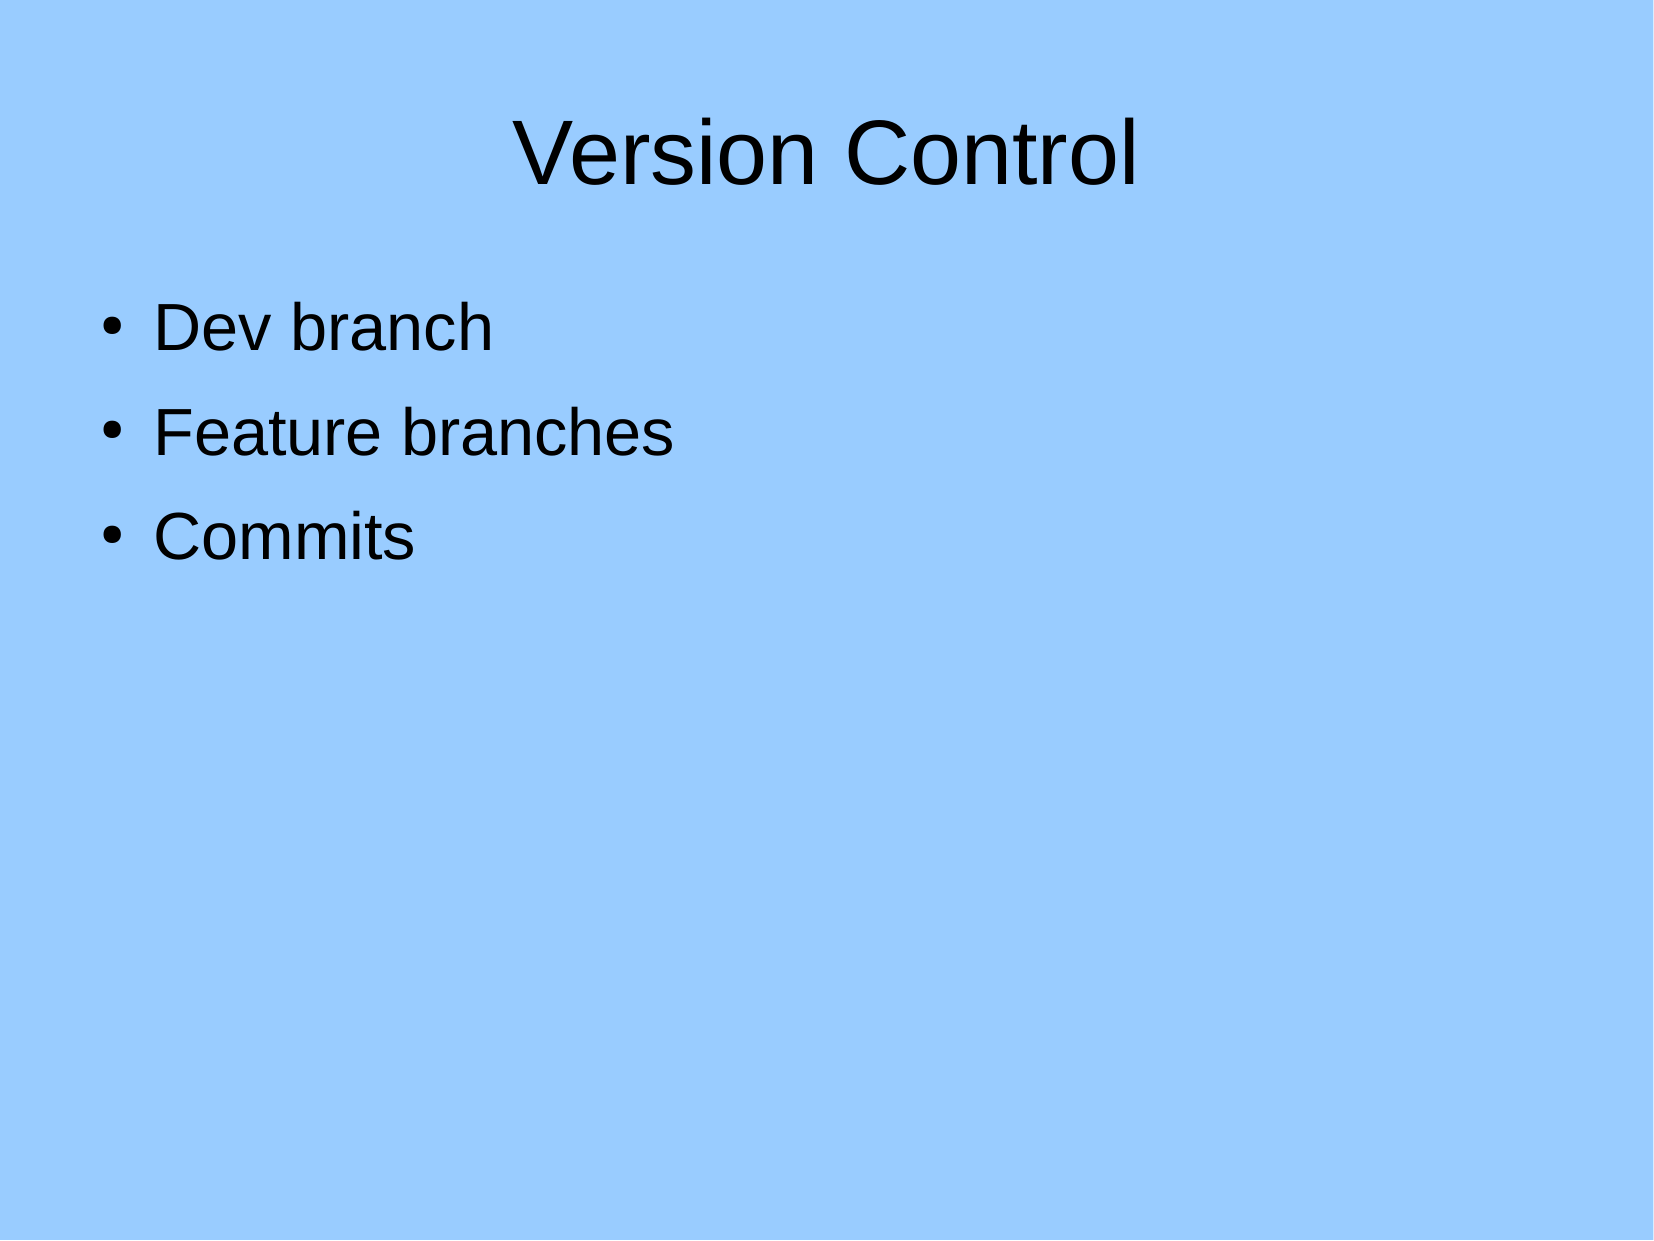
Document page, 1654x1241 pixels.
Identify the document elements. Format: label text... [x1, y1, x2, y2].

list Dev branch Feature branches Commits [82, 290, 1571, 1109]
title Version Control [82, 49, 1571, 257]
